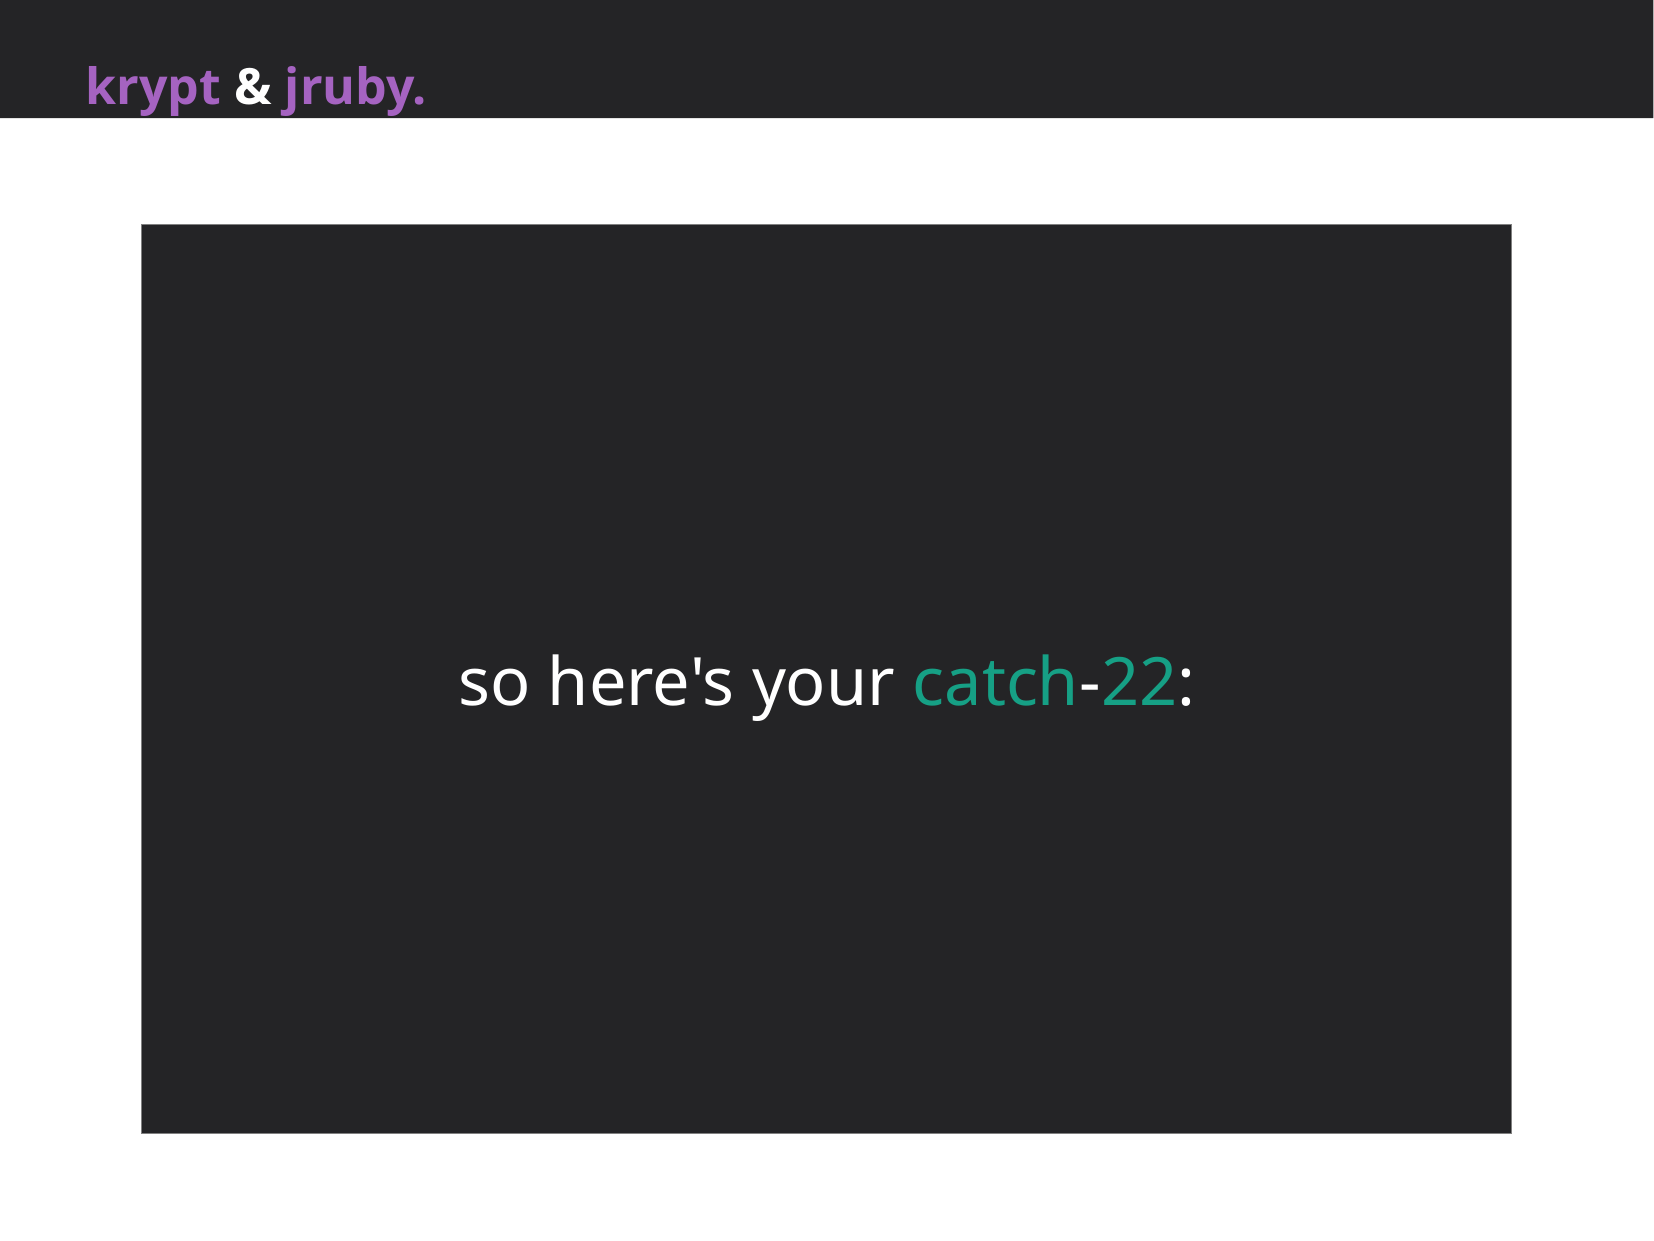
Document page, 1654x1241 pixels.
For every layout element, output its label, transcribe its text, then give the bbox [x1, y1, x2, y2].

text_box krypt & jruby. [70, 43, 1359, 119]
text_box [165, 531, 1441, 1087]
text_box [0, 0, 1654, 119]
text_box so here's your catch-22: [141, 224, 1512, 1134]
